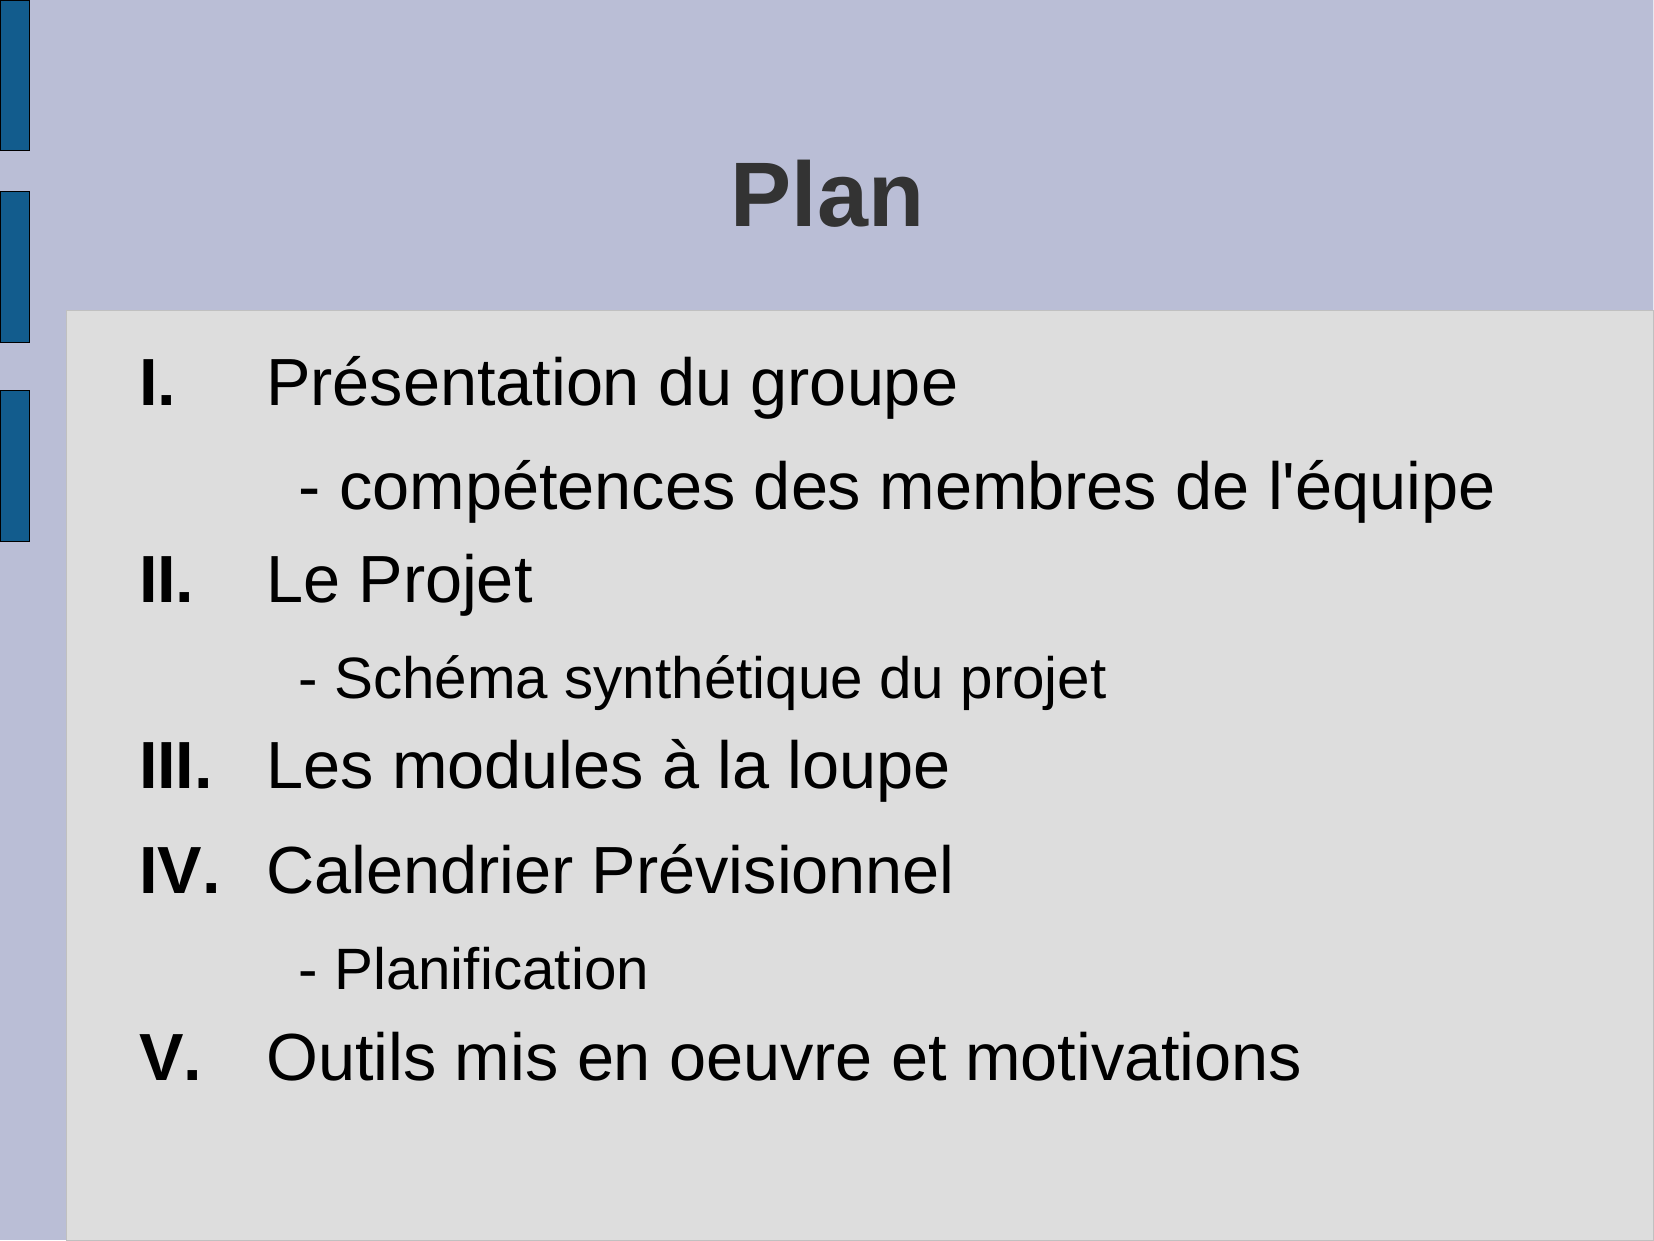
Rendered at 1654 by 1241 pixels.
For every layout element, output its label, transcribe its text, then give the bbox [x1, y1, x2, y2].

title Plan [121, 91, 1534, 299]
list I. Présentation du groupe - compétences des membres de l'équipe II. Le Projet - Schéma synthétique du projet III. Les modules à la loupe IV. Calendrier Prévisionnel - Planification V. Outils mis en oeuvre et motivations [121, 344, 1595, 1127]
